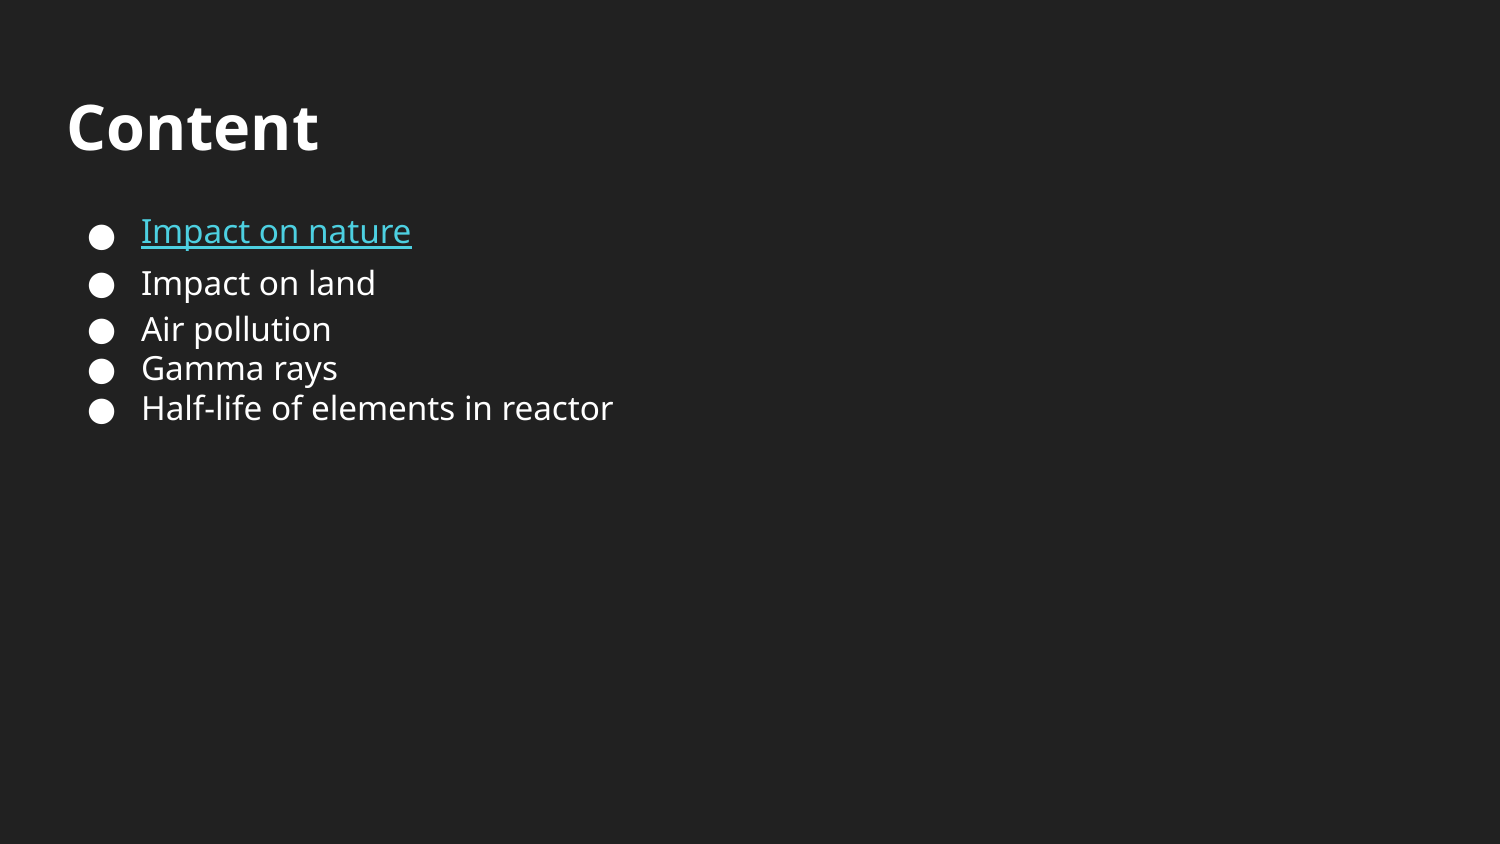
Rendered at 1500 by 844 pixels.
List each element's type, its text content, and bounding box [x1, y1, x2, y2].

list Impact on nature Impact on land Air pollution Gamma rays Half-life of elements in reactor [51, 189, 1449, 750]
title Content [51, 72, 1449, 167]
